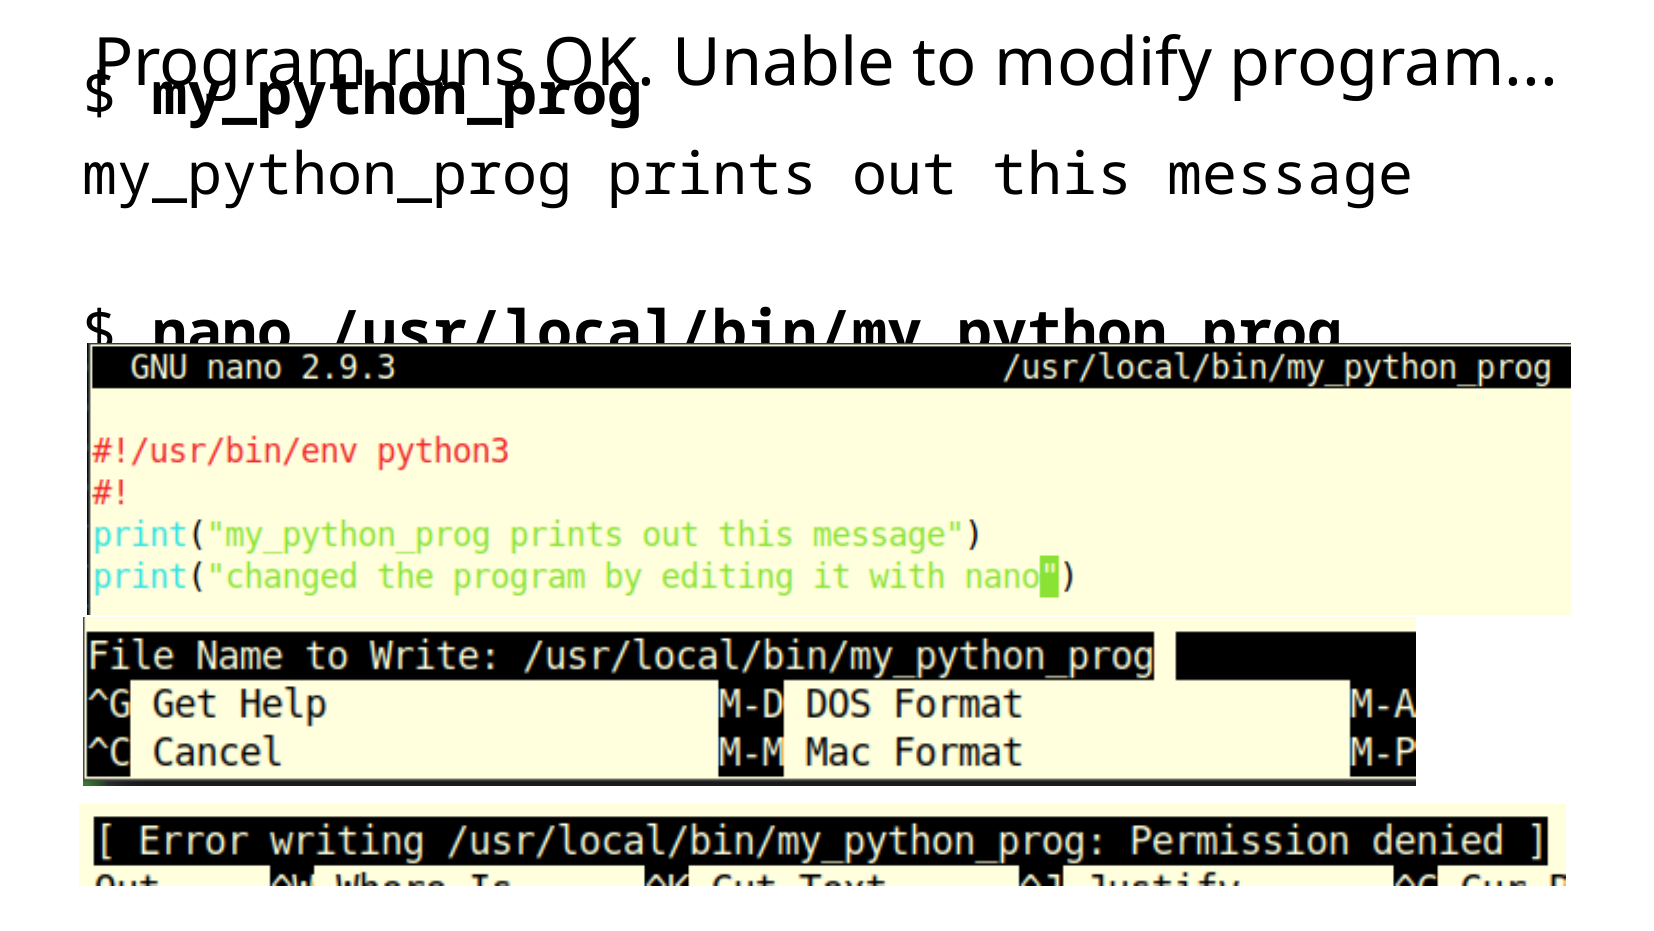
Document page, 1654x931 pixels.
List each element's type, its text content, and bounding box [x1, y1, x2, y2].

picture [83, 617, 1416, 786]
picture [79, 804, 1566, 886]
picture [87, 343, 1571, 615]
title Program runs OK. Unable to modify program... [82, 7, 1571, 94]
text_box $ my_python_prog my_python_prog prints out this message $ nano /usr/local/bin/my_python_prog [82, 94, 1642, 328]
